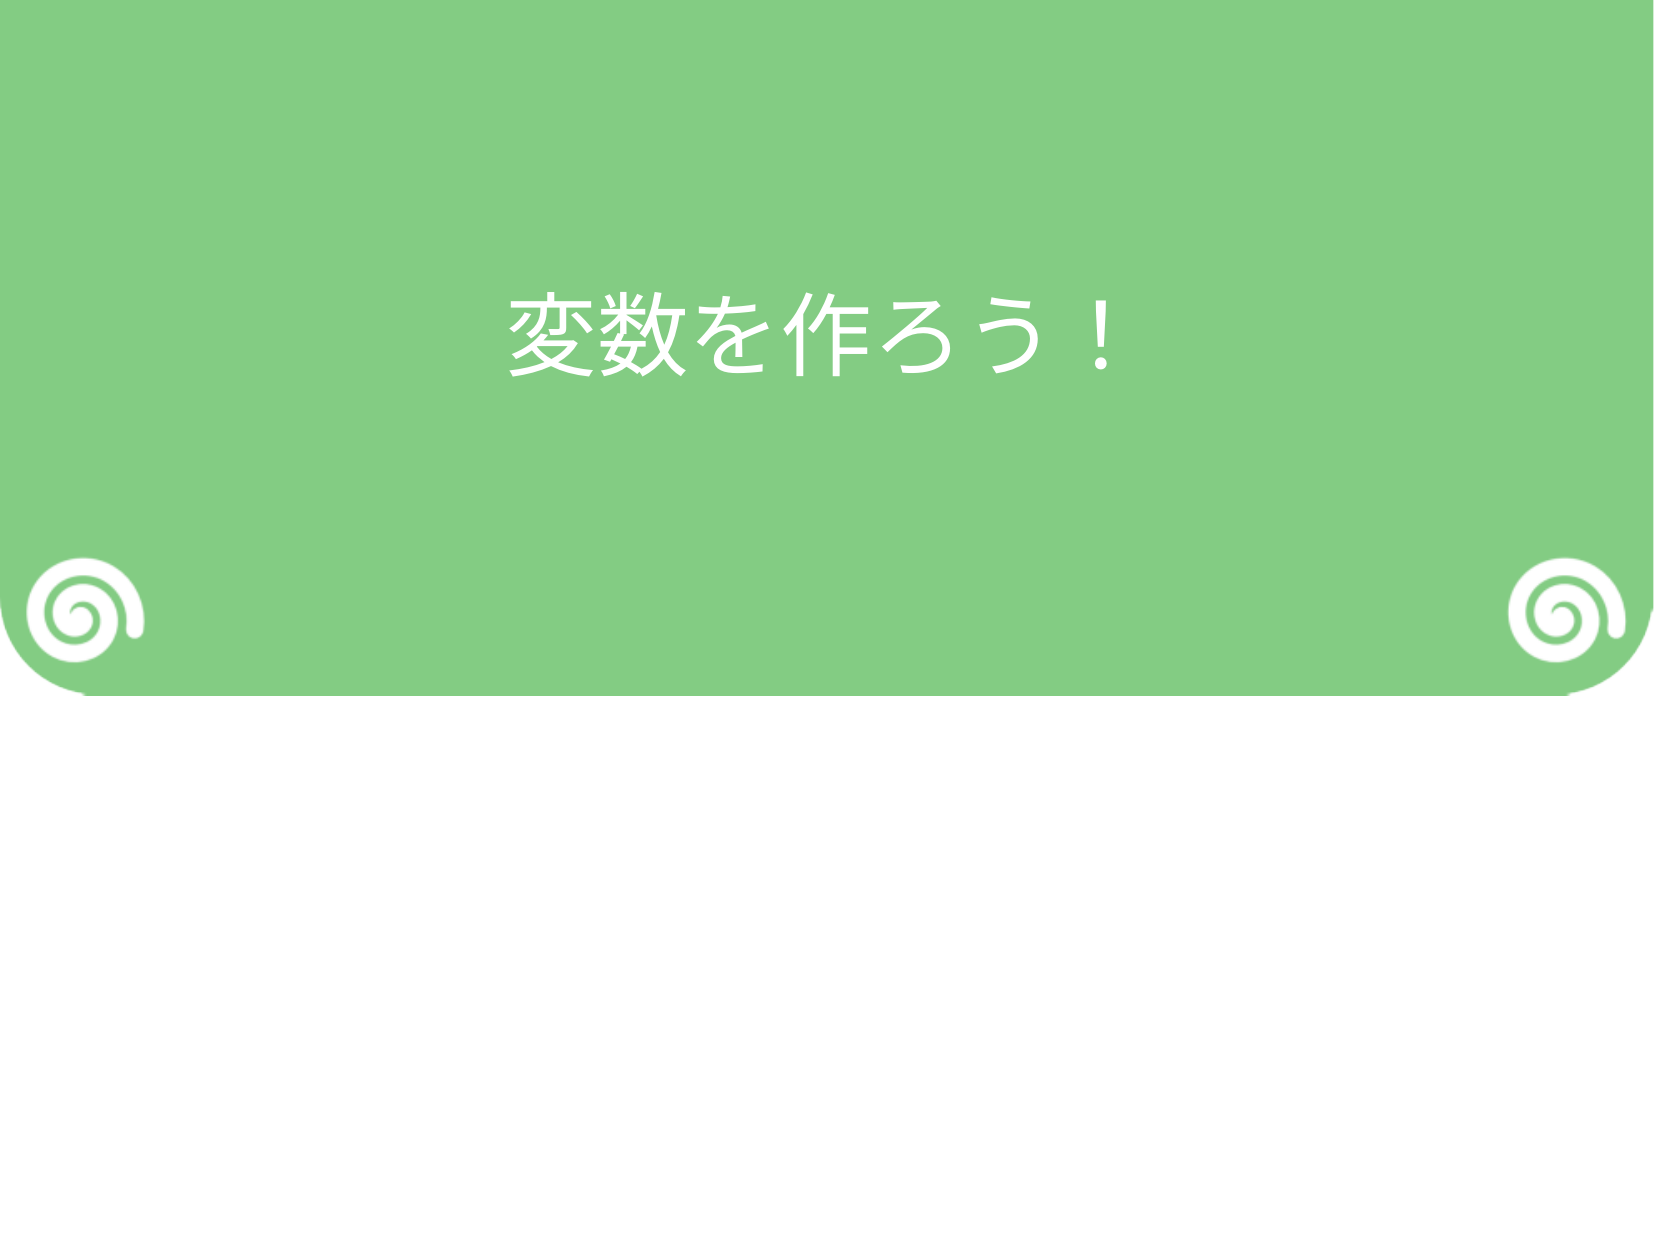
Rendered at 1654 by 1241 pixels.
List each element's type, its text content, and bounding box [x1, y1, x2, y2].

title 変数を作ろう！ [82, 226, 1571, 434]
picture [0, 0, 1654, 696]
